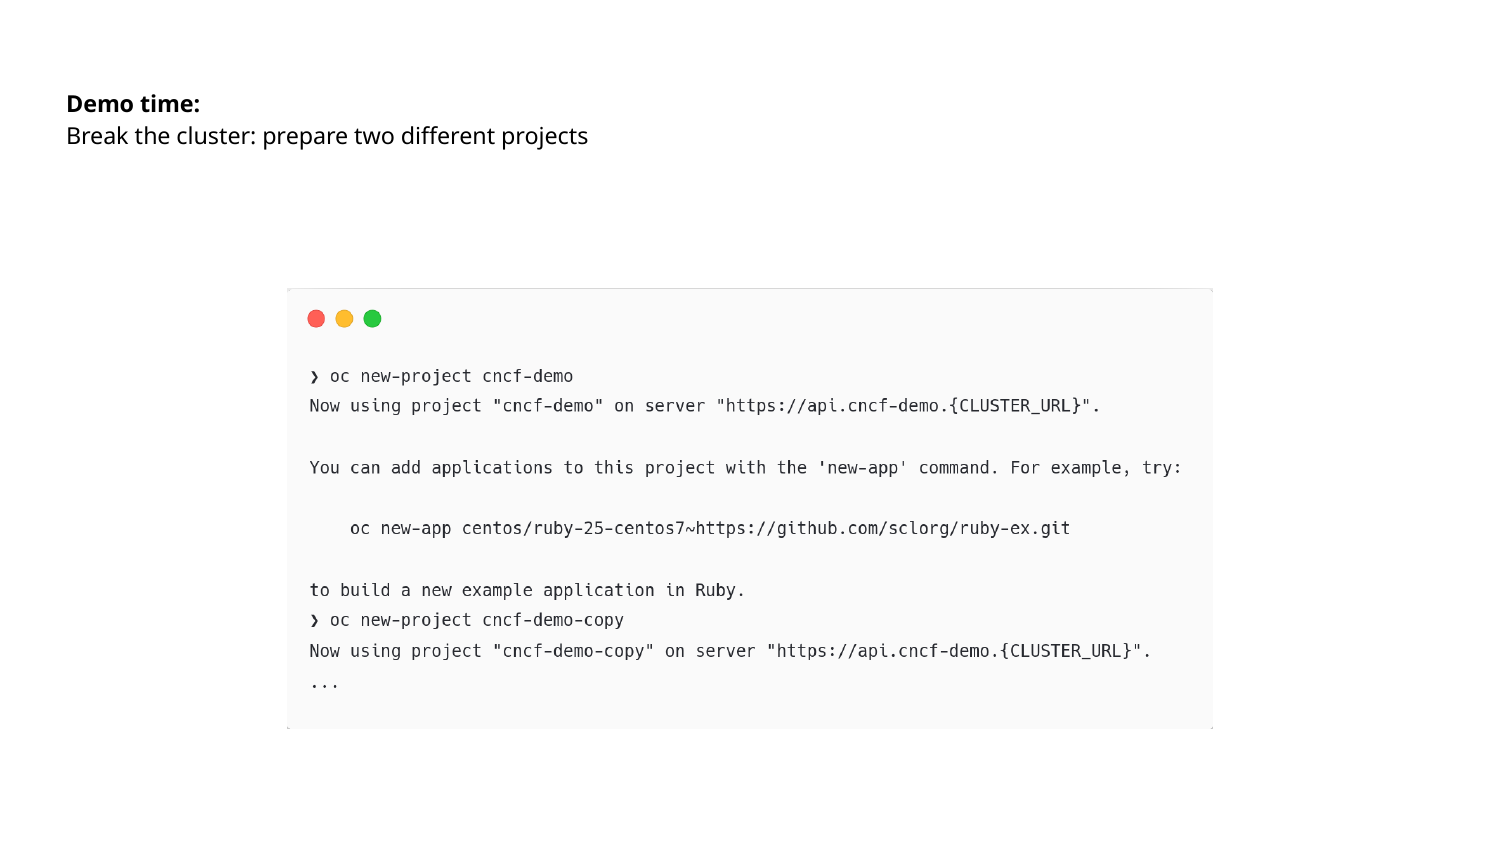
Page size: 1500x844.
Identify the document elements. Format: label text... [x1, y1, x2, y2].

picture [287, 288, 1213, 729]
title Demo time: Break the cluster: prepare two different projects [51, 72, 1449, 167]
